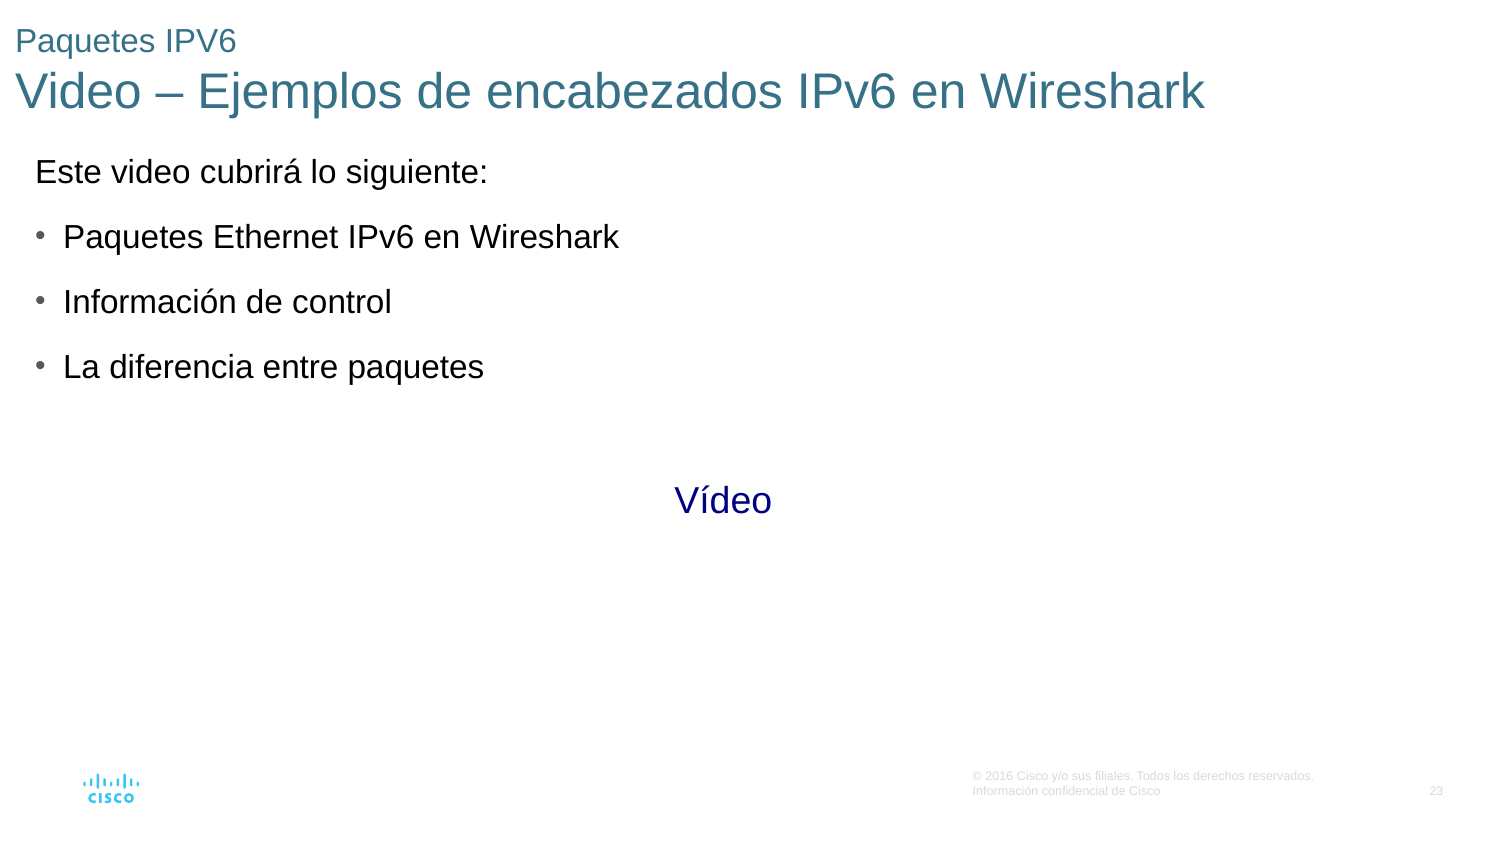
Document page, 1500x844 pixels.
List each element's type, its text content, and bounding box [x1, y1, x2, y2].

text_box Vídeo [659, 472, 857, 548]
list Este video cubrirá lo siguiente: Paquetes Ethernet IPv6 en Wireshark Información de control La diferencia entre paquetes [20, 142, 1428, 492]
title Paquetes IPV6 Video – Ejemplos de encabezados IPv6 en Wireshark [0, 6, 1500, 131]
